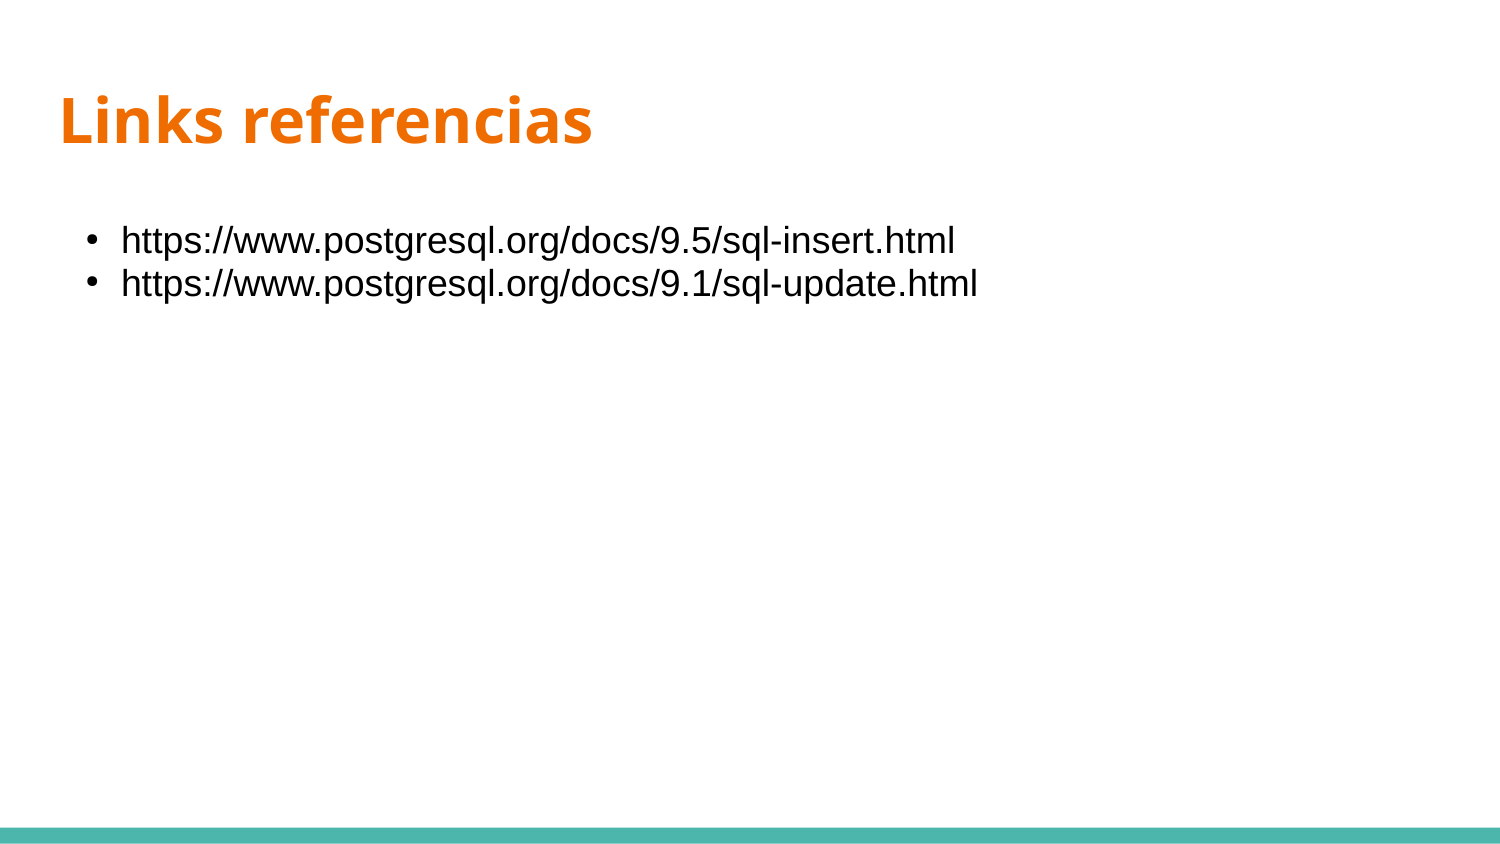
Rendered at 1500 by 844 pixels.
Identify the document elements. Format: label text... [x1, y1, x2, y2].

title Links referencias [43, 61, 1441, 178]
text_box https://www.postgresql.org/docs/9.5/sql-insert.html https://www.postgresql.org/docs/9.1/sql-update.html [70, 212, 1123, 312]
